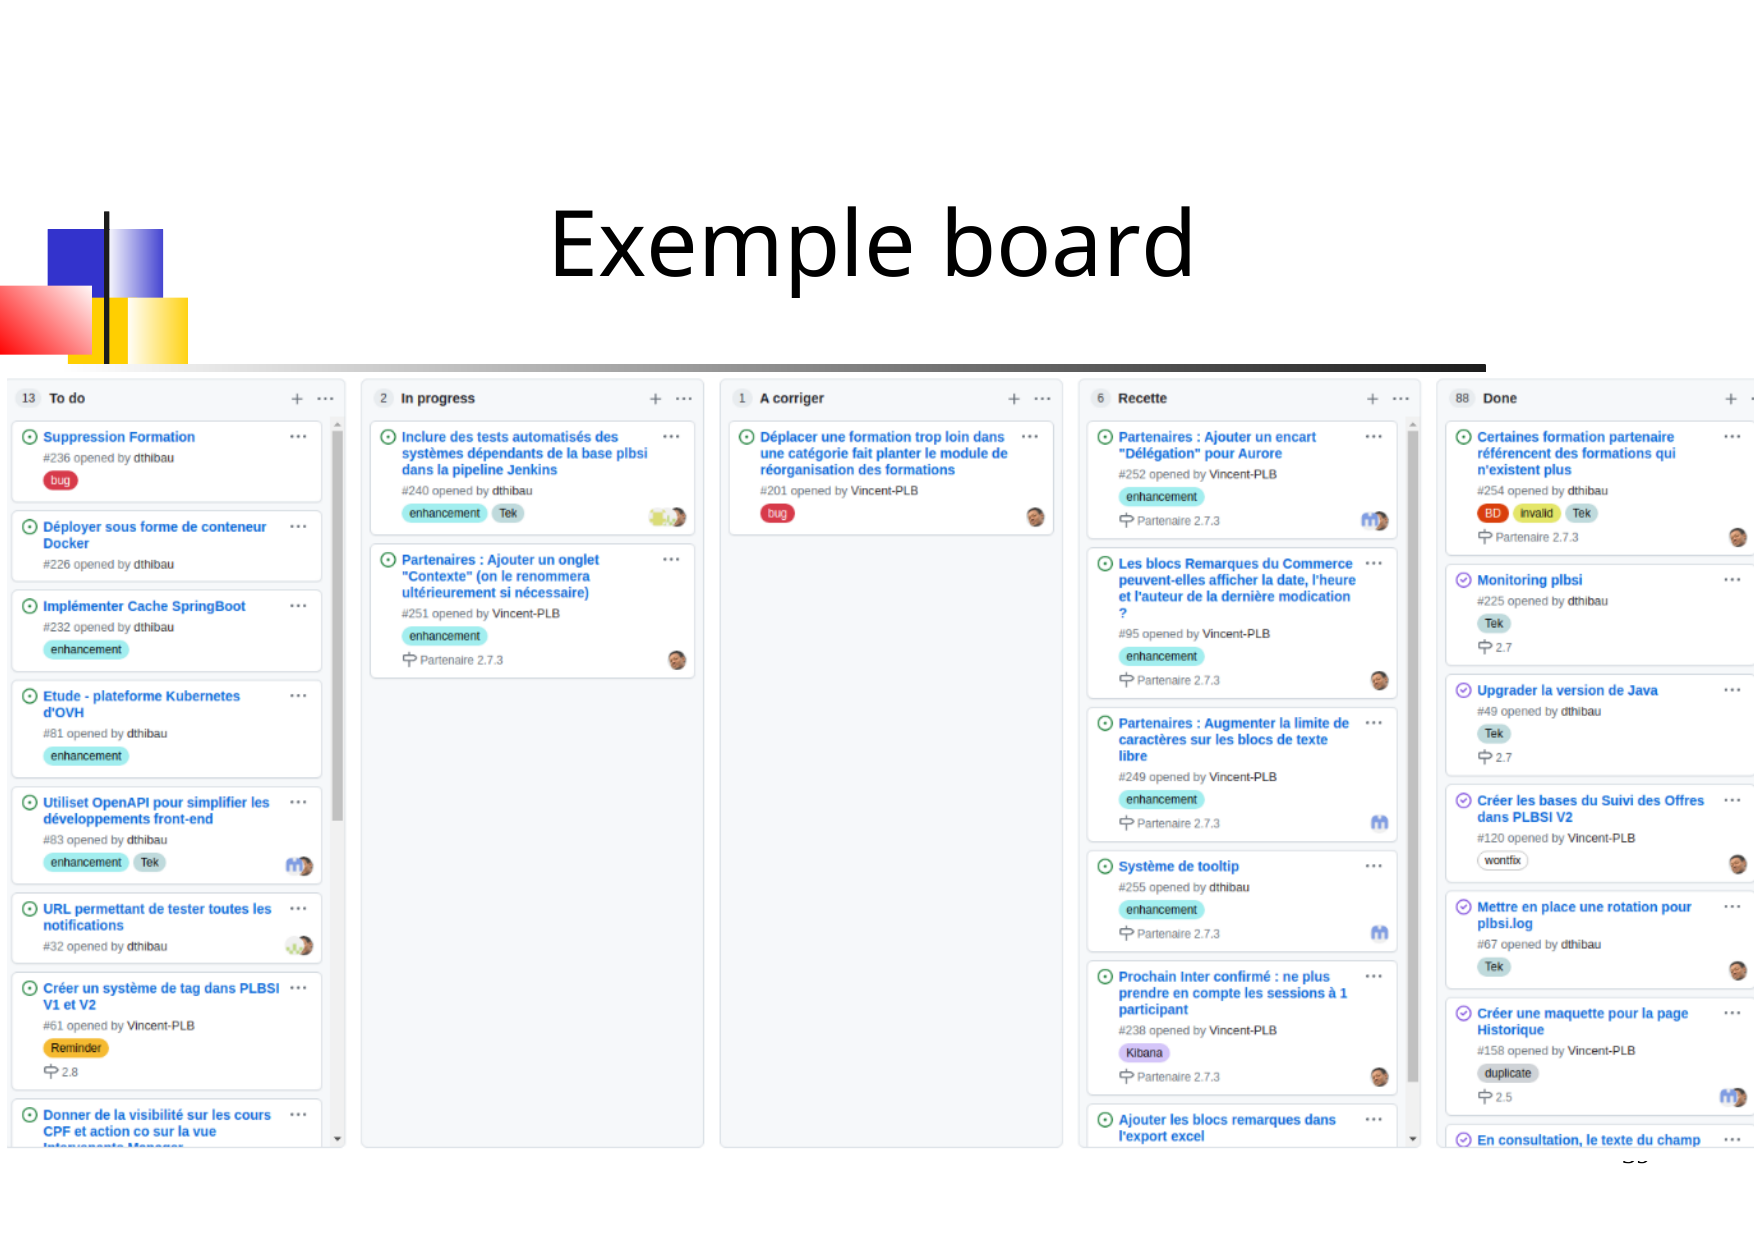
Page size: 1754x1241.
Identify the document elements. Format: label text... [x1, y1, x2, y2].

title Exemple board [179, 139, 1567, 351]
picture [7, 372, 1754, 1161]
